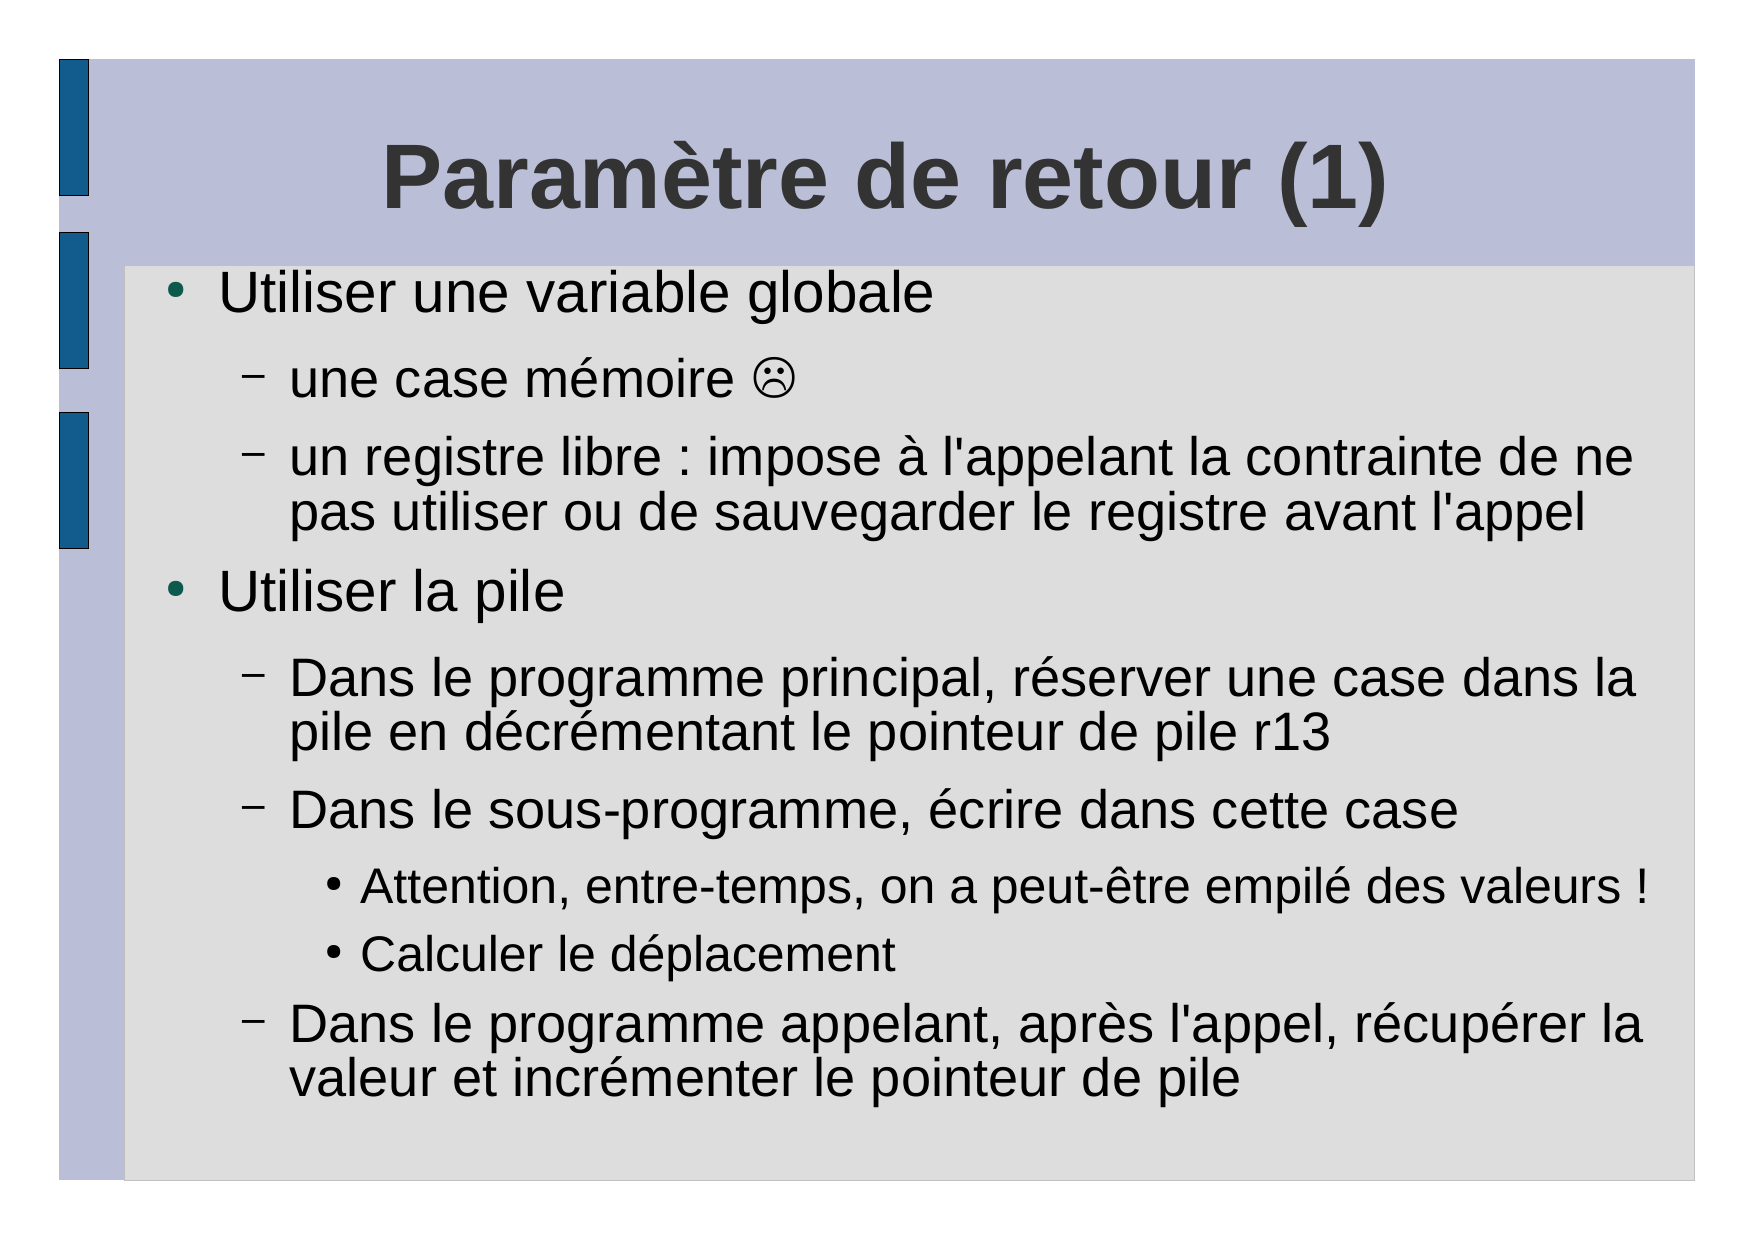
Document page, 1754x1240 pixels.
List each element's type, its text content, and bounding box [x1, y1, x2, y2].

list Utiliser une variable globale une case mémoire  un registre libre : impose à l'appelant la contrainte de ne pas utiliser ou de sauvegarder le registre avant l'appel Utiliser la pile Dans le programme principal, réserver une case dans la pile en décrémentant le pointeur de pile r13 Dans le sous-programme, écrire dans cette case Attention, entre-temps, on a peut-être empilé des valeurs ! Calculer le déplacement Dans le programme appelant, après l'appel, récupérer la valeur et incrémenter le pointeur de pile [147, 265, 1654, 1115]
title Paramètre de retour (1) [118, 88, 1654, 266]
